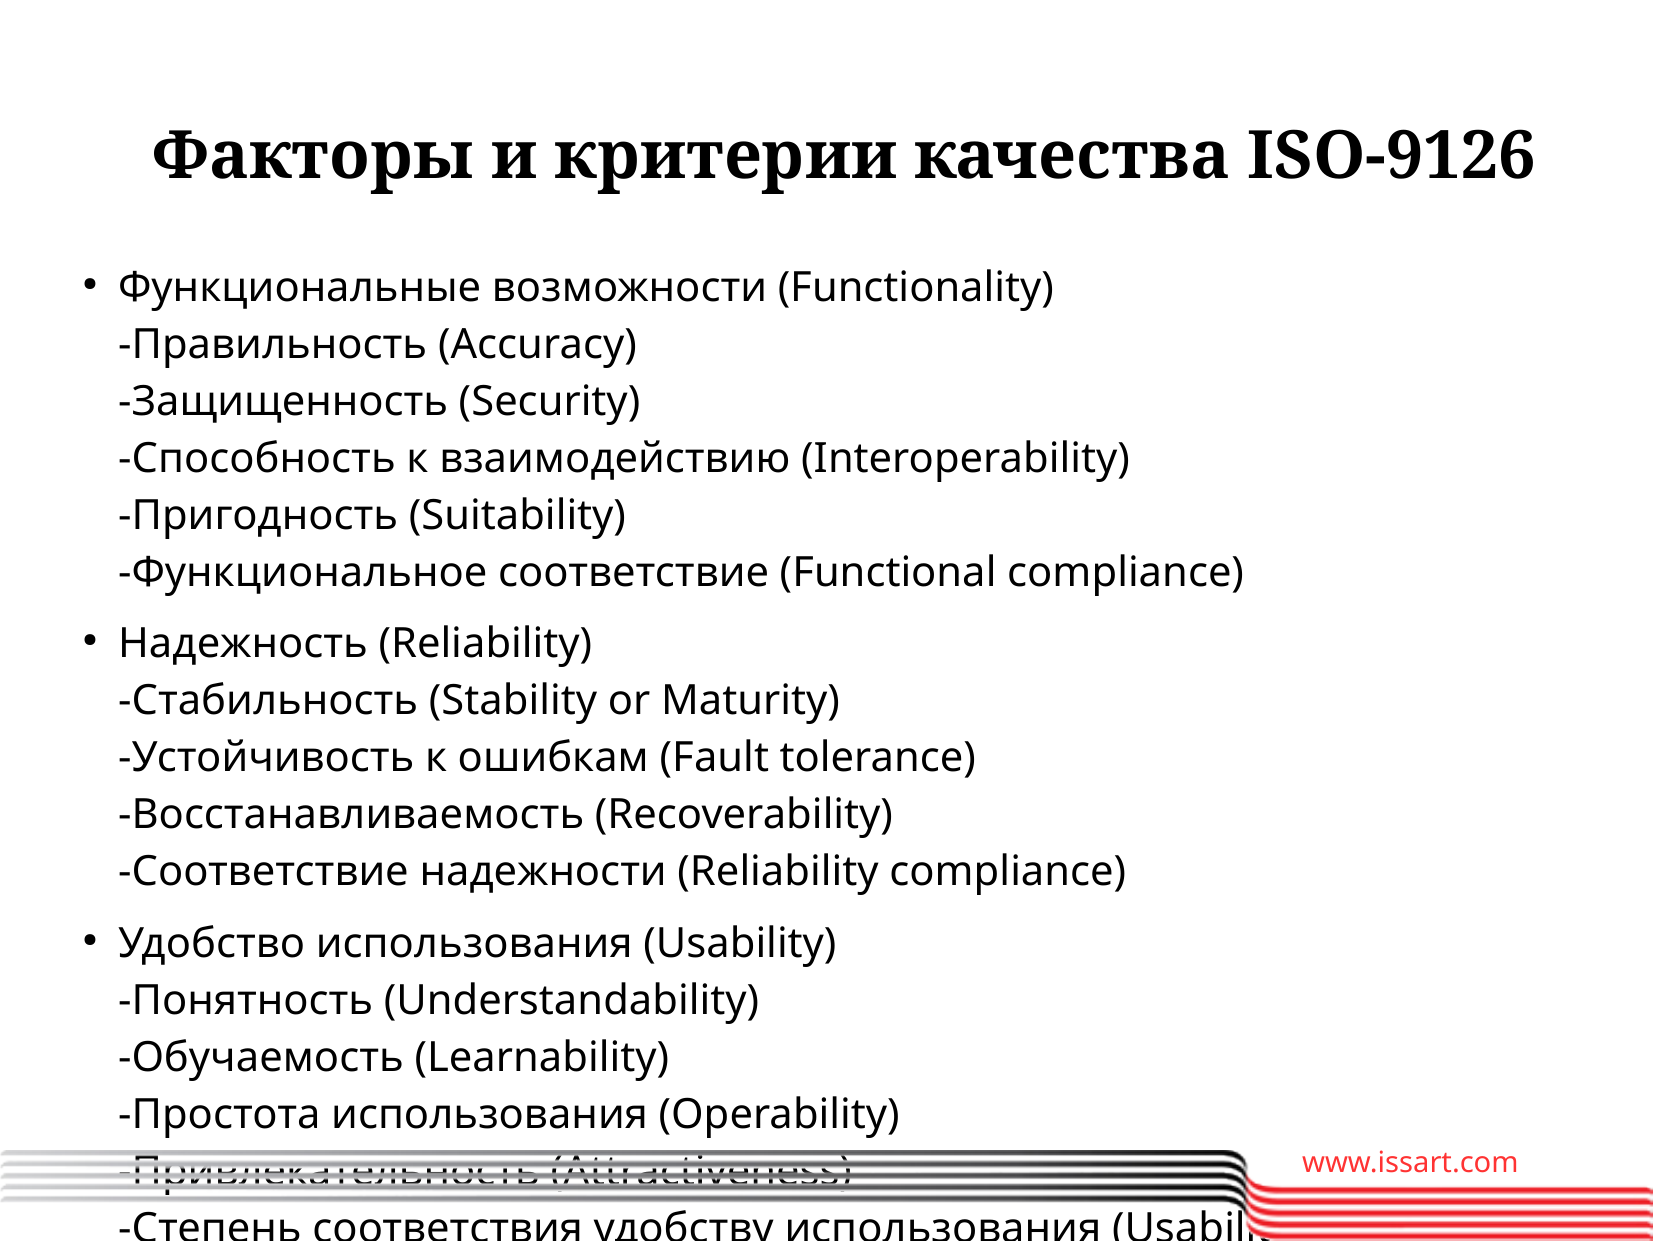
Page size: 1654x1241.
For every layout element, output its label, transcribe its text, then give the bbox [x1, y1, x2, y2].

title Факторы и критерии качества ISO-9126 [82, 49, 1571, 256]
list Функциональные возможности (Functionality) -Правильность (Accuracy) -Защищенность (Security) -Способность к взаимодействию (Interoperability) -Пригодность (Suitability) -Функциональное соответствие (Functional compliance) Надежность (Reliability) -Стабильность (Stability or Maturity) -Устойчивость к ошибкам (Fault tolerance) -Восстанавливаемость (Recoverability) -Соответствие надежности (Reliability compliance) Удобство использования (Usability) -Понятность (Understandability) -Обучаемость (Learnability) -Простота использования (Operability) -Привлекательность (Attractiveness) -Степень соответствия удобству использования (Usability compliance) [82, 256, 1571, 1140]
text_box www.issart.com [1287, 1133, 1619, 1184]
picture [0, 1150, 1653, 1241]
